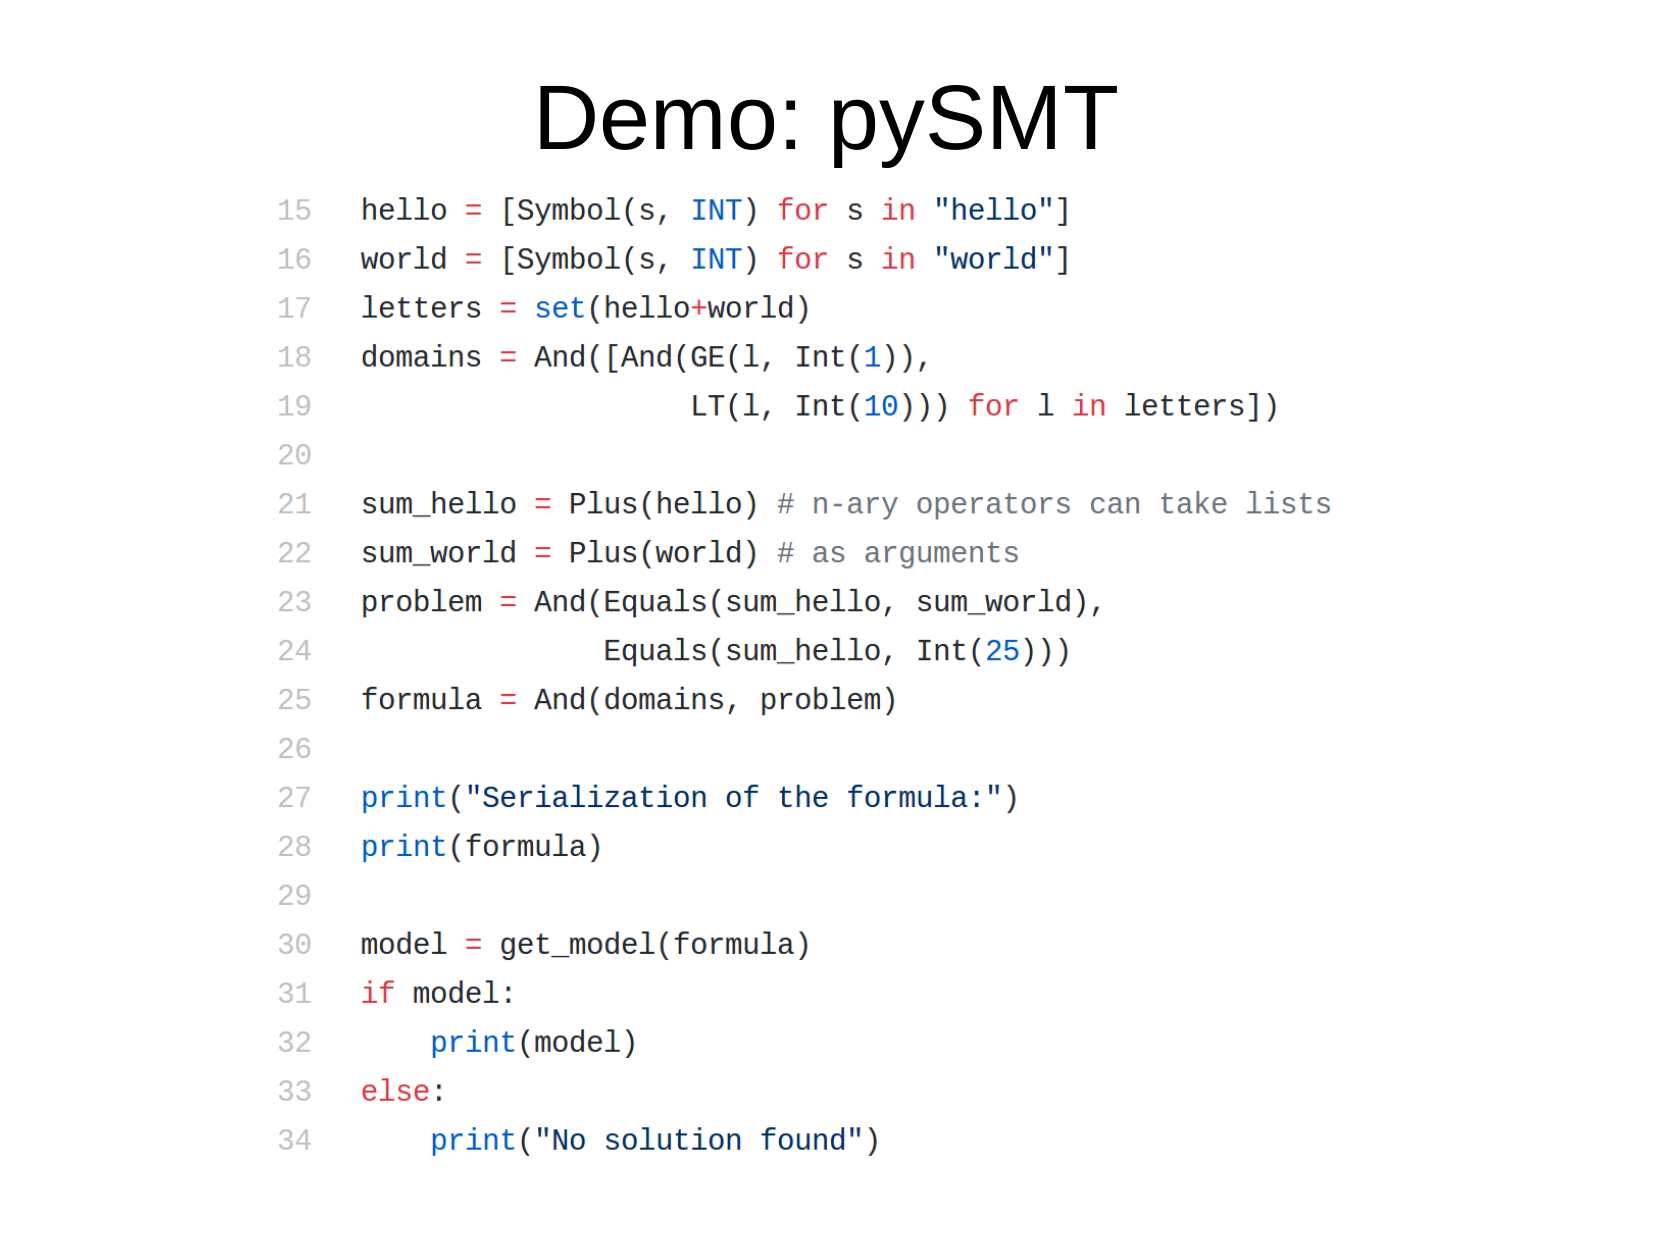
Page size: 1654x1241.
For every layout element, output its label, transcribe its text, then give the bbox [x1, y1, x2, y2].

title Demo: pySMT [82, 13, 1571, 222]
picture [227, 183, 1387, 1164]
